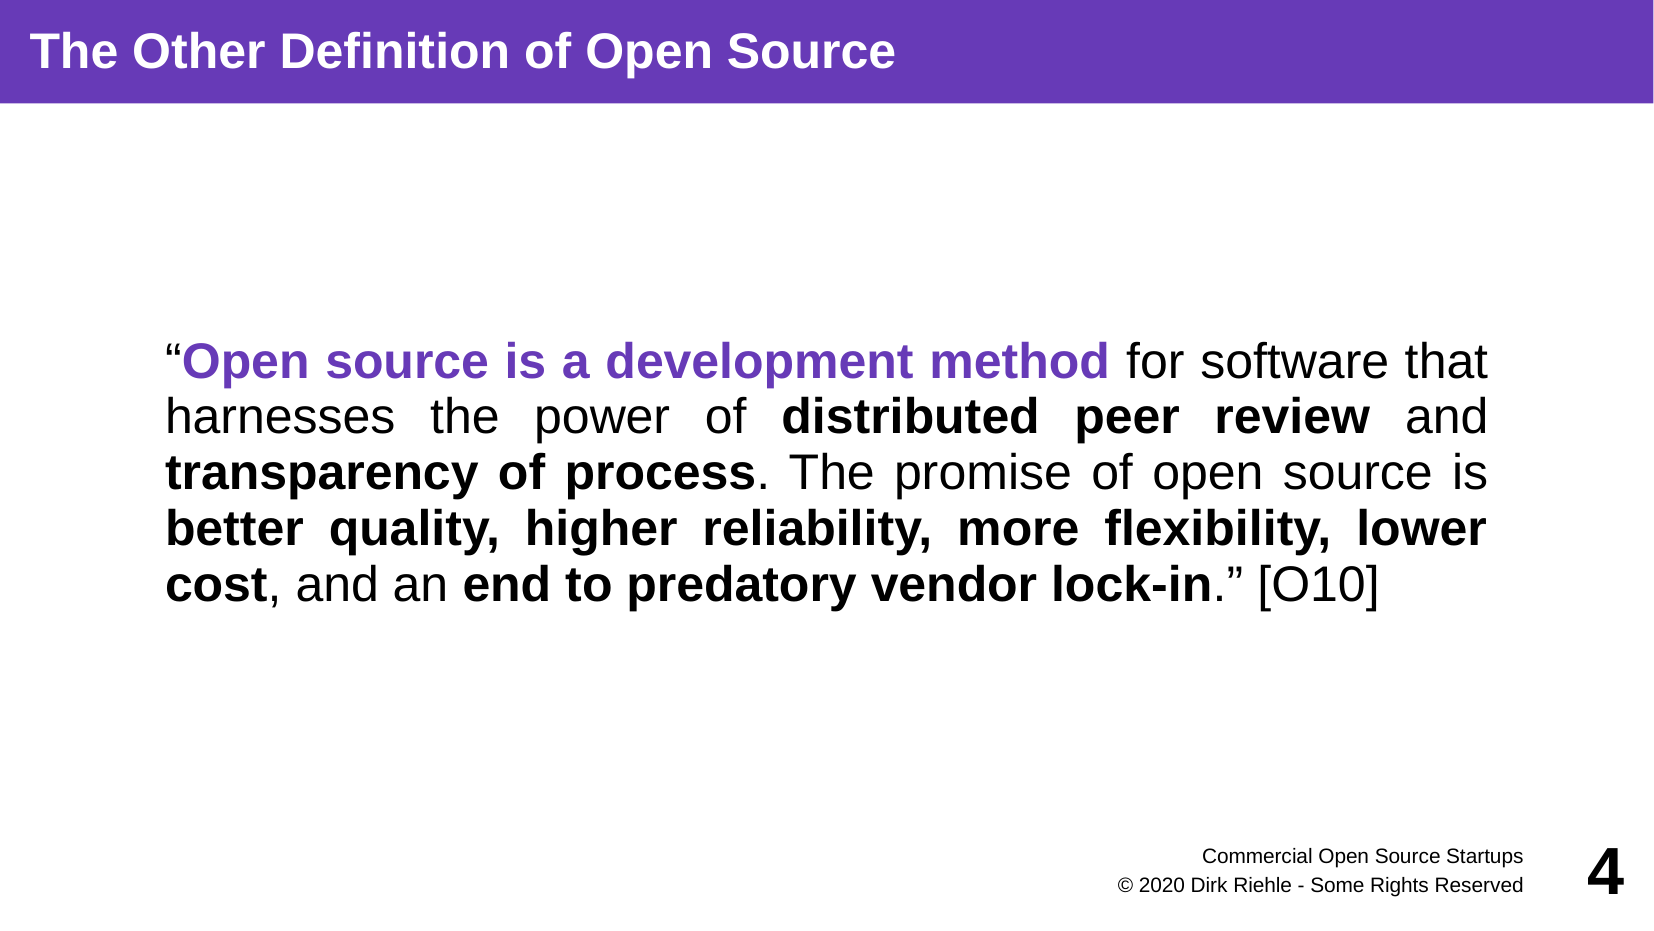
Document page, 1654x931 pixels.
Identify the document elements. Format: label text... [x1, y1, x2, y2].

title The Other Definition of Open Source [0, 0, 1654, 104]
subtitle “Open source is a development method for software that harnesses the power of distributed peer review and transparency of process. The promise of open source is better quality, higher reliability, more flexibility, lower cost, and an end to predatory vendor lock-in.” [O10] [29, 132, 1625, 813]
